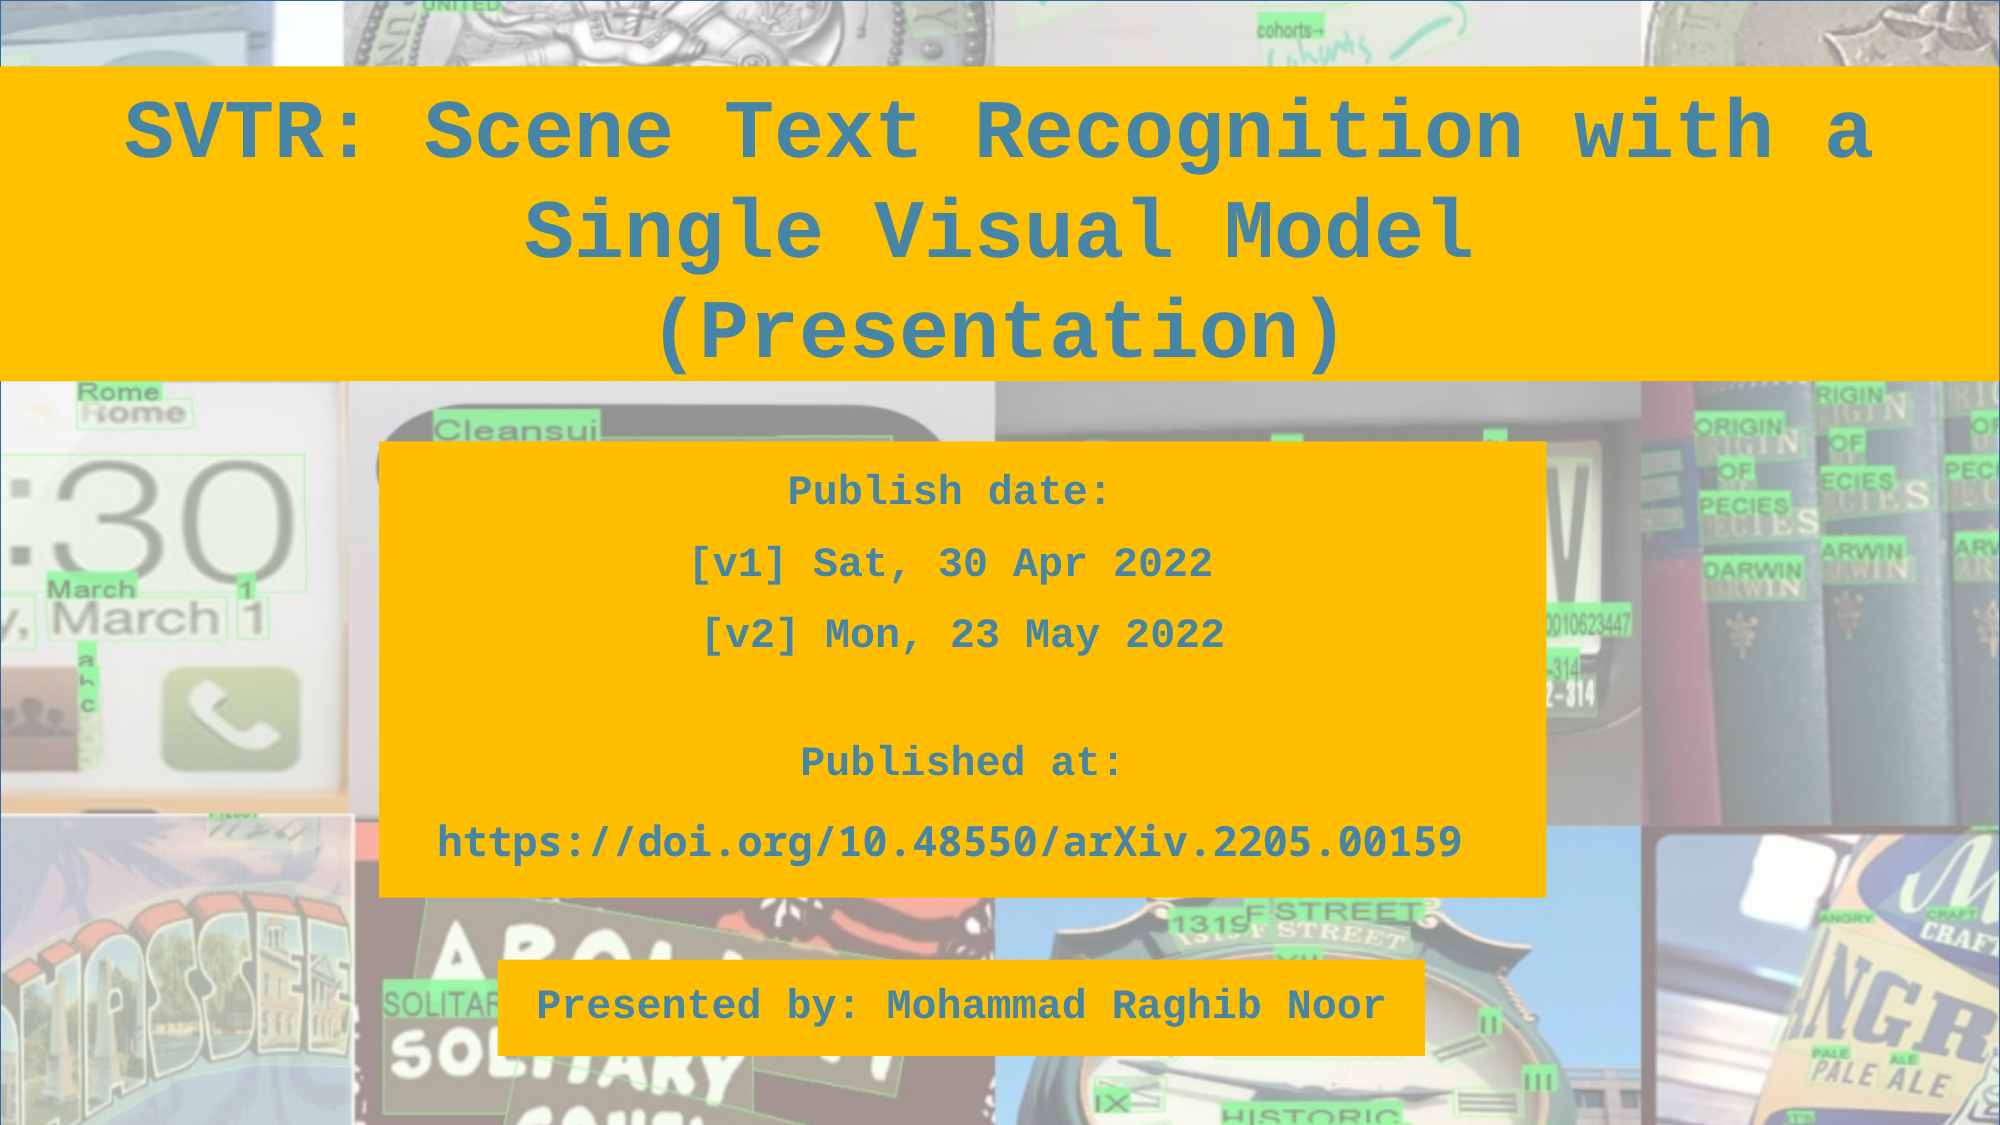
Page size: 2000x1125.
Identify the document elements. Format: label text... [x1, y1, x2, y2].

text_box Publish date: [v1] Sat, 30 Apr 2022 [v2] Mon, 23 May 2022 Published at: https://doi.org/10.48550/arXiv.2205.00159 [379, 441, 1547, 898]
text_box Presented by: Mohammad Raghib Noor [497, 959, 1426, 1056]
text_box [0, 0, 2000, 66]
text_box [0, 382, 2000, 1125]
text_box SVTR: Scene Text Recognition with a Single Visual Model (Presentation) [0, 66, 2000, 382]
